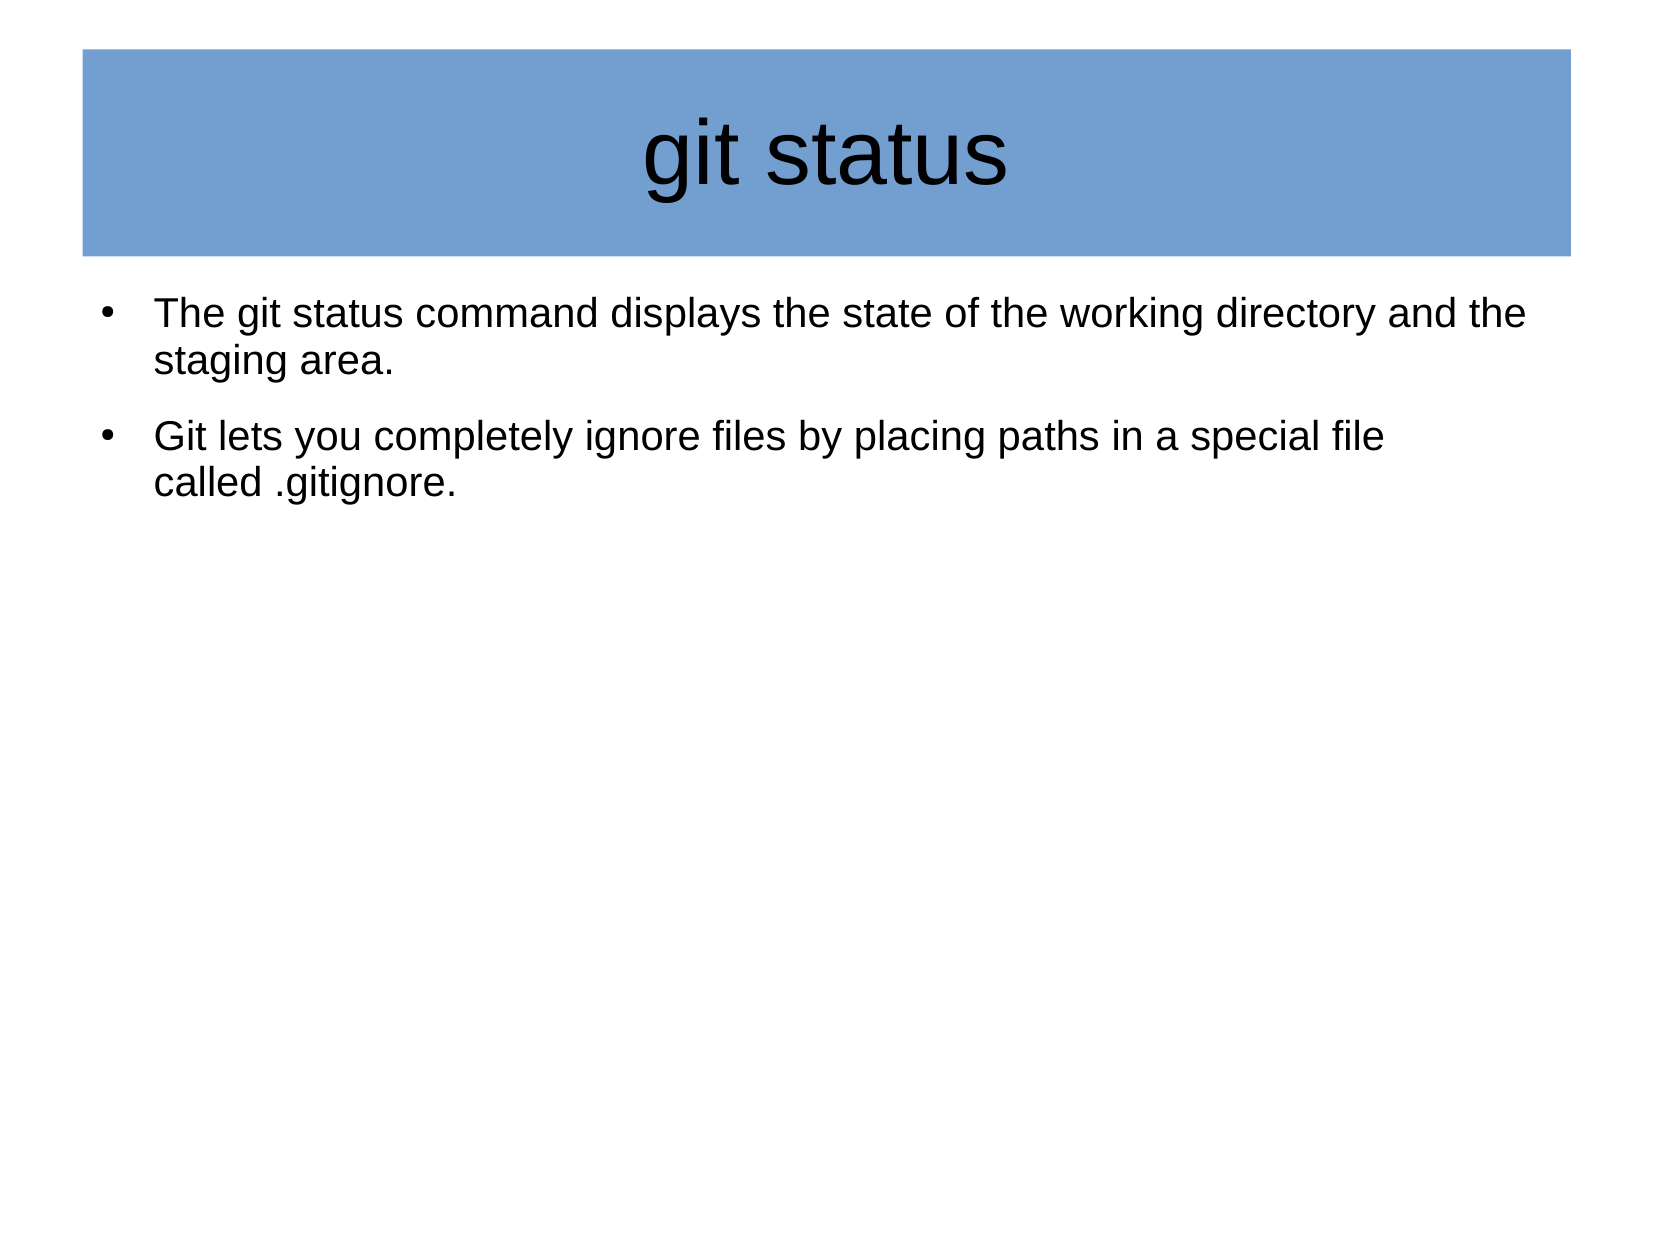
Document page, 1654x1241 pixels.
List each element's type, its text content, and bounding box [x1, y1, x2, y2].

list The git status command displays the state of the working directory and the staging area. Git lets you completely ignore files by placing paths in a special file called .gitignore. [82, 290, 1571, 1010]
title git status [82, 49, 1571, 257]
